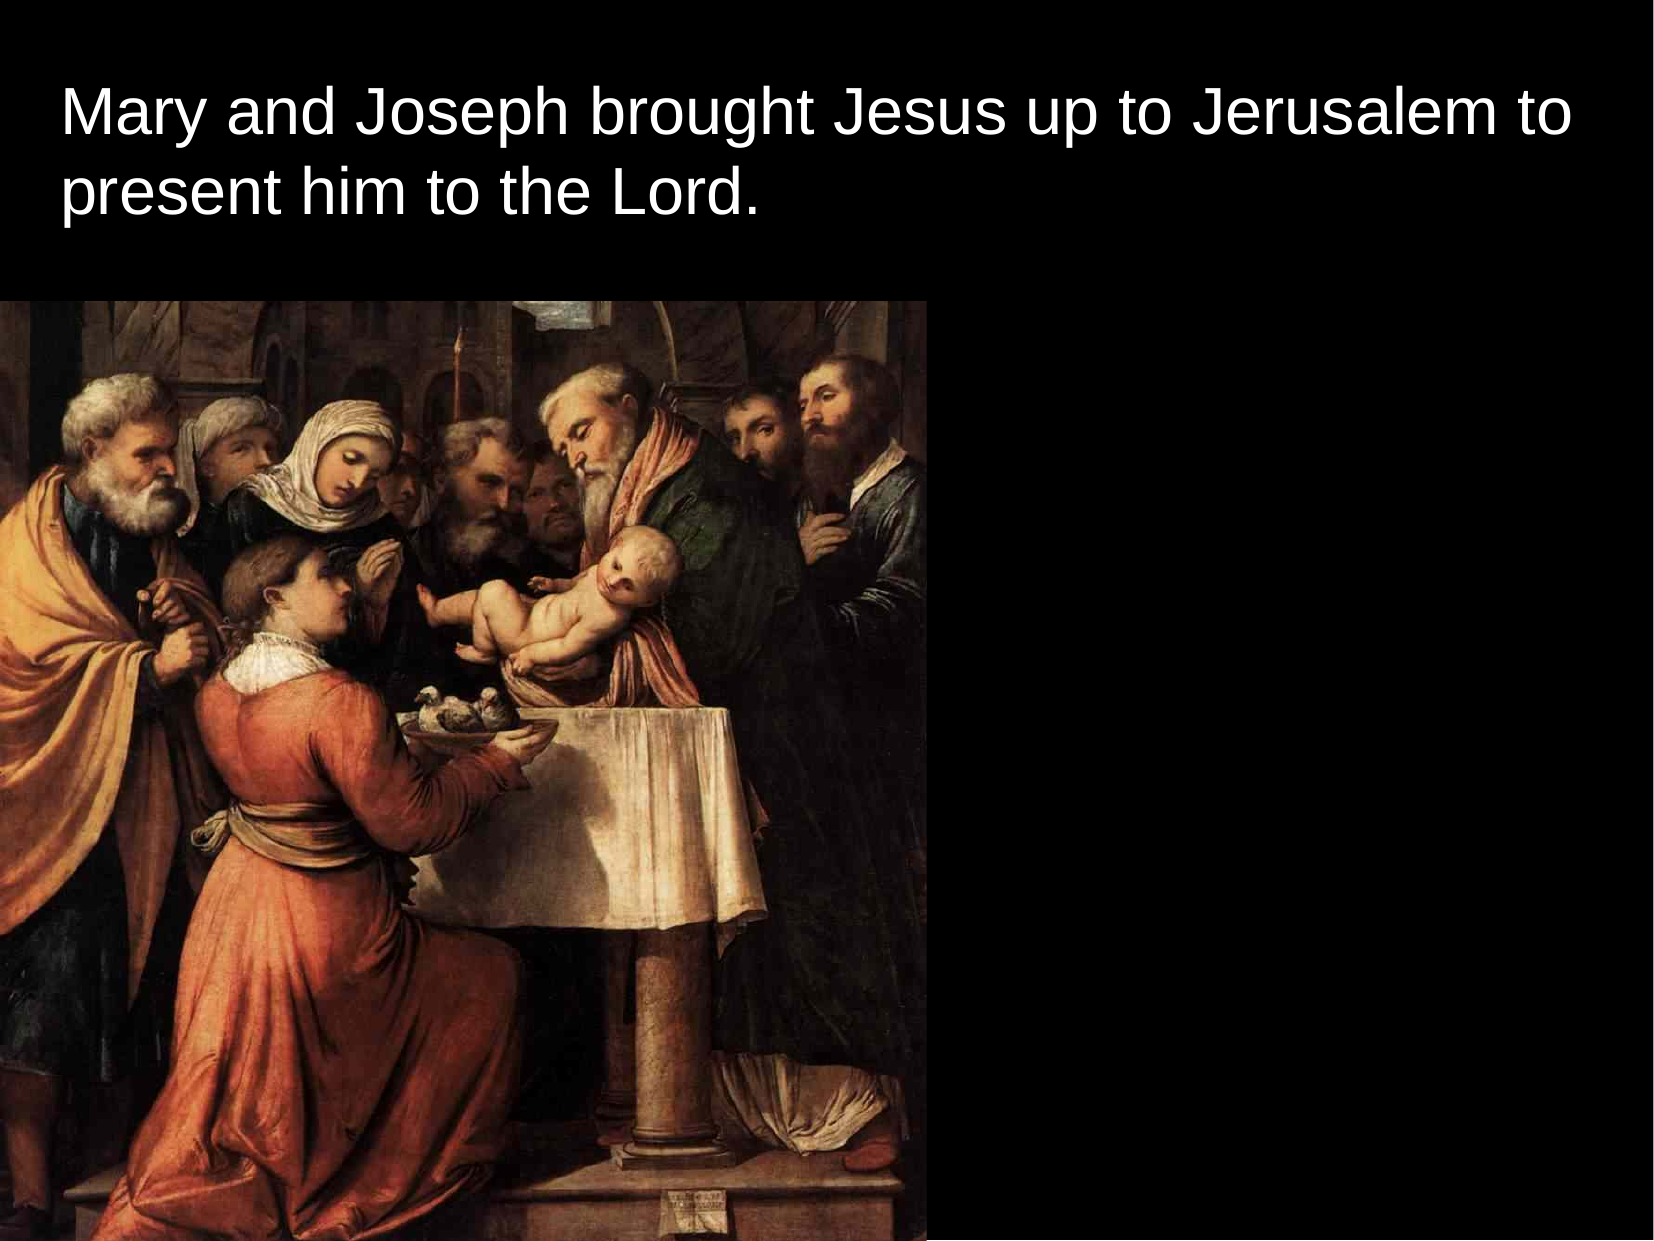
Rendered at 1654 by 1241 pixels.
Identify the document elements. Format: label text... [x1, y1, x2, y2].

picture [0, 301, 927, 1241]
text_box Mary and Joseph brought Jesus up to Jerusalem to present him to the Lord. [45, 60, 1622, 236]
